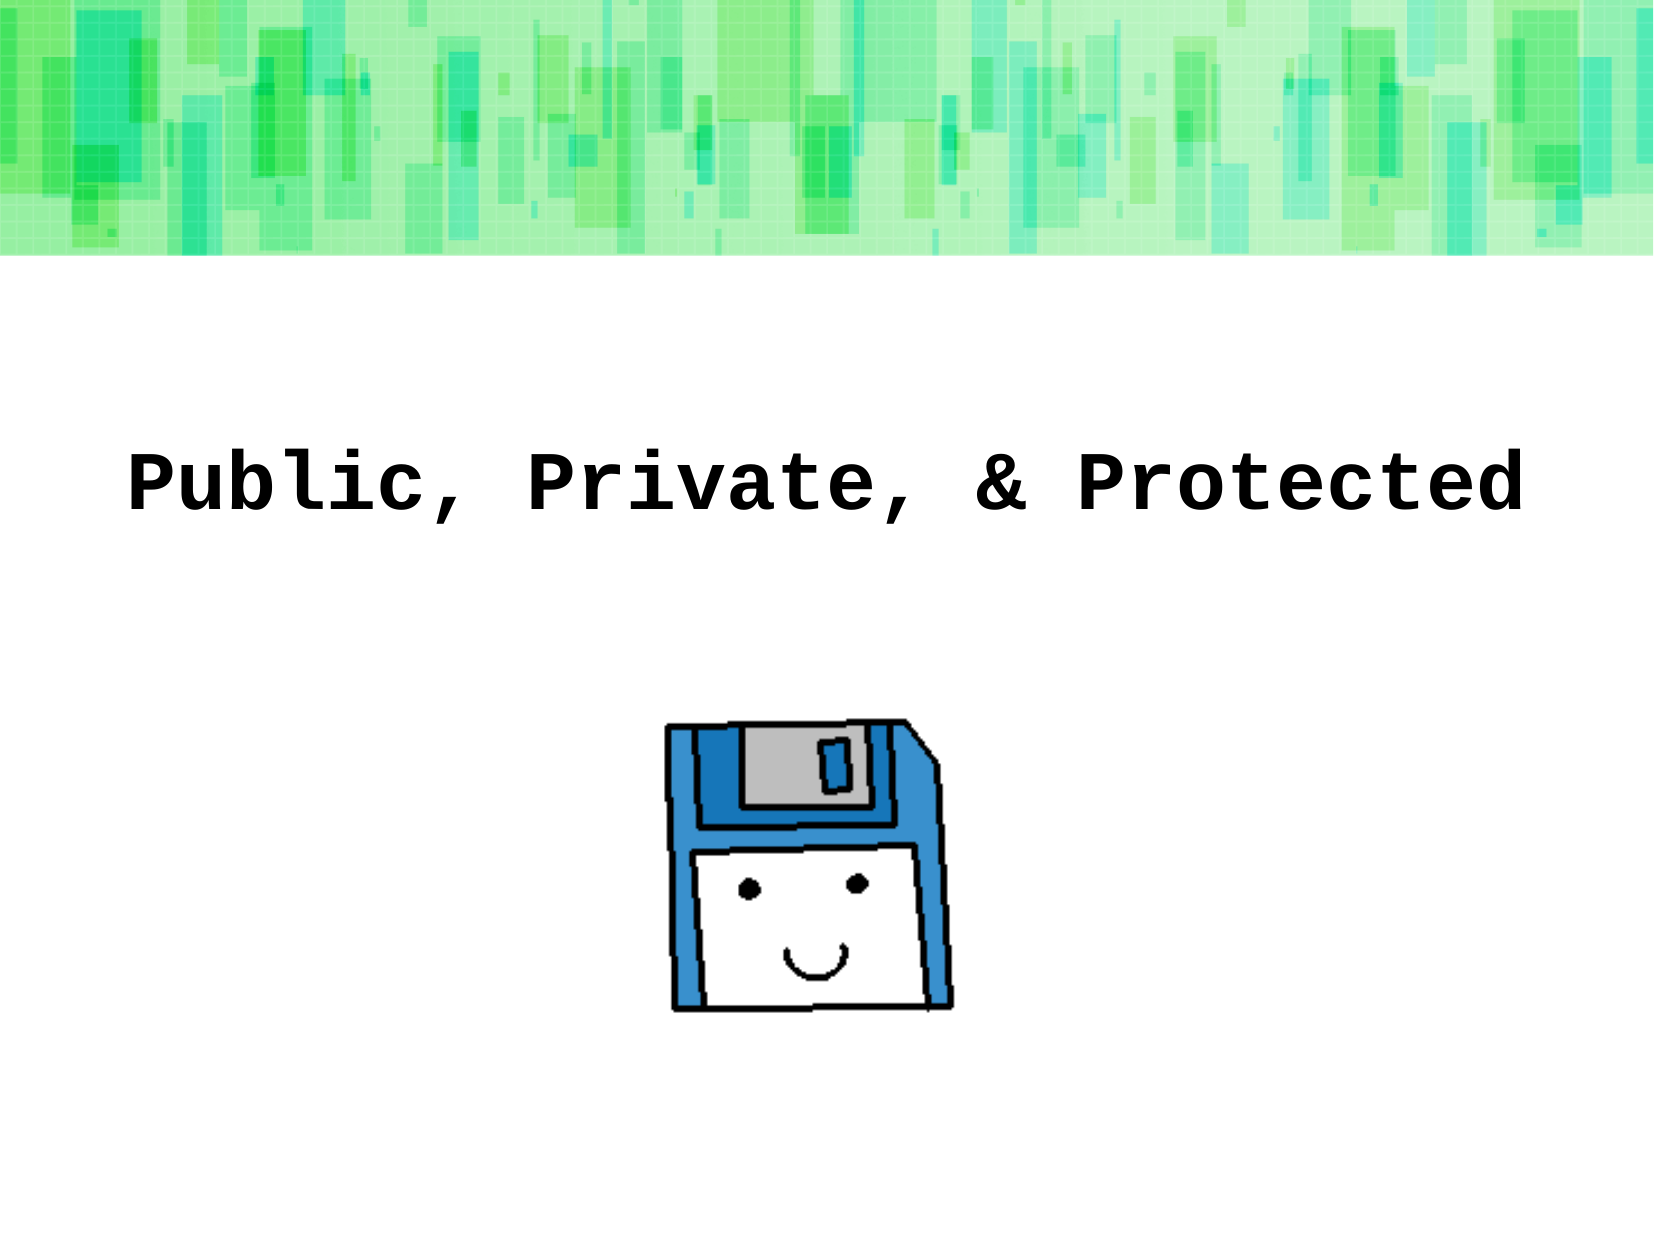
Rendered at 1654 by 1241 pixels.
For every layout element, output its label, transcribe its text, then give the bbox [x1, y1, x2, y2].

picture [0, 0, 1654, 1241]
subtitle Public, Private, & Protected [82, 285, 1571, 691]
